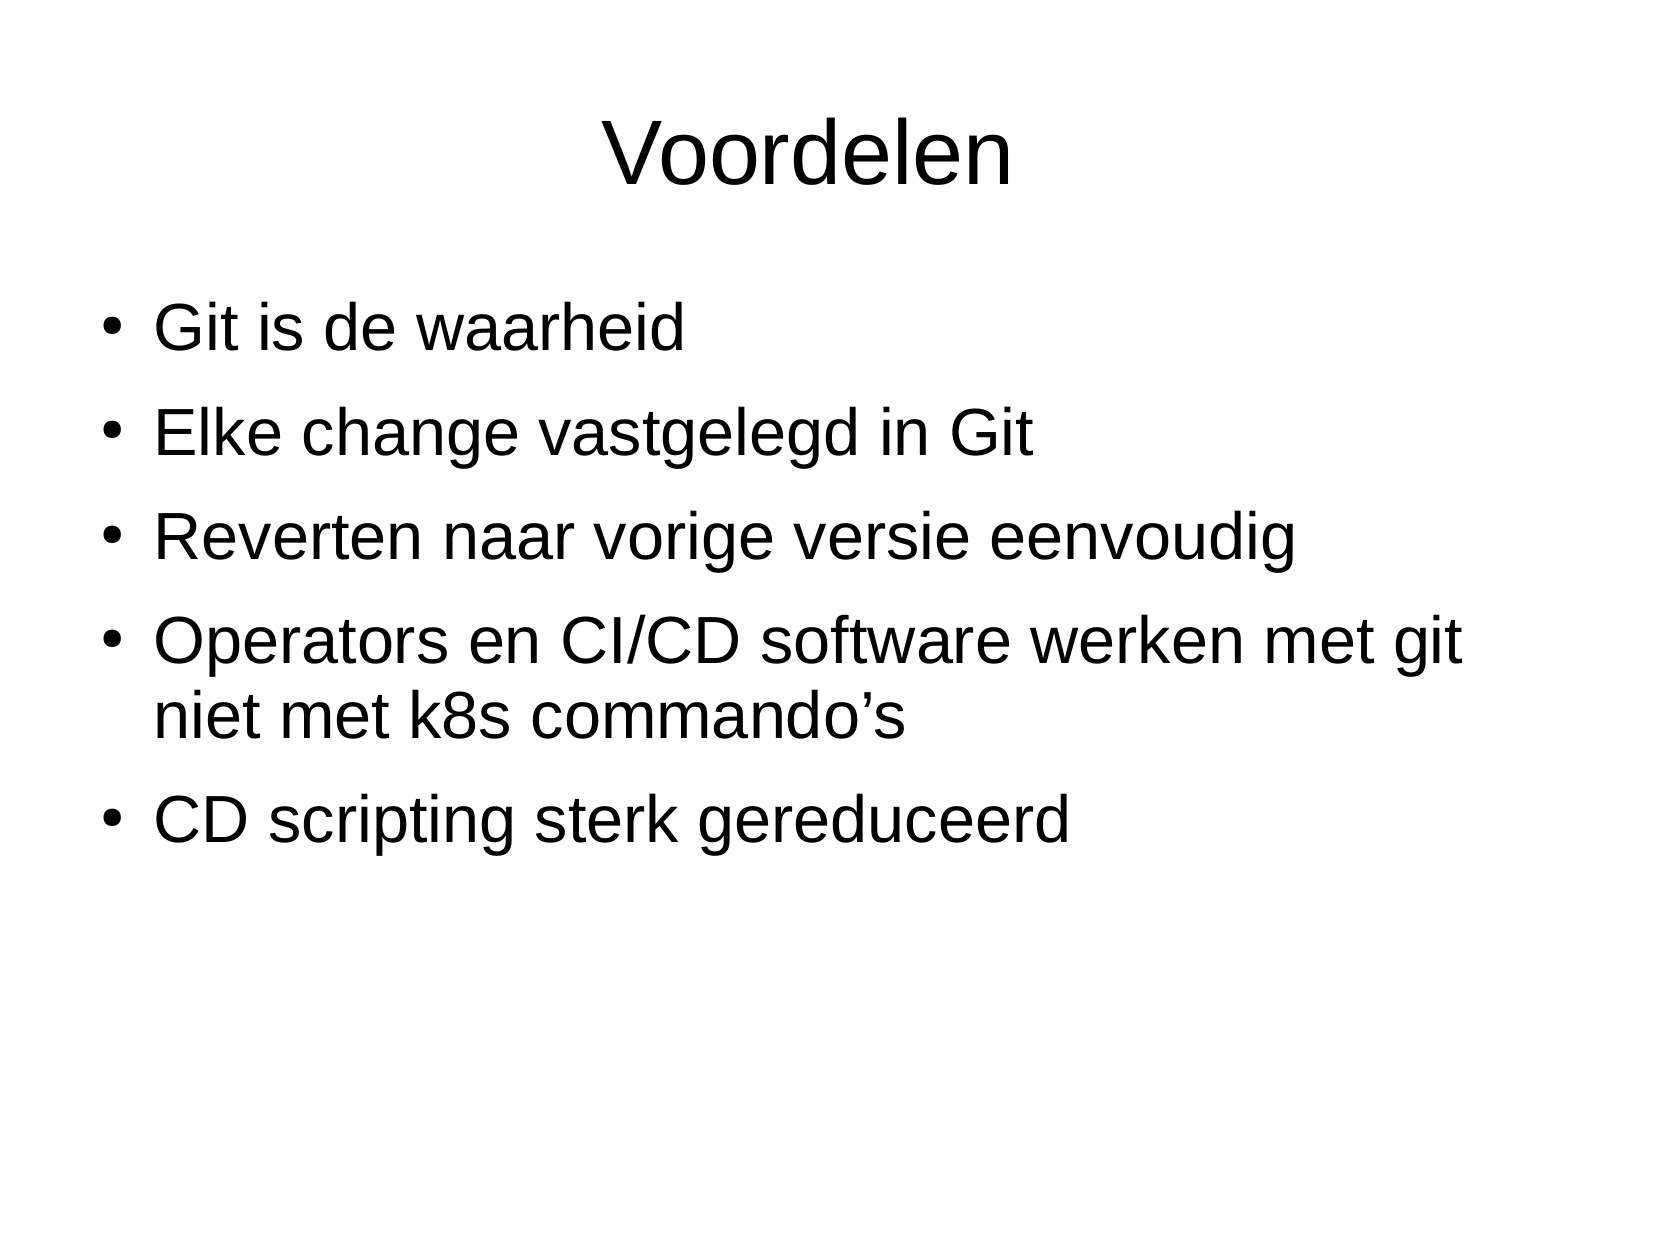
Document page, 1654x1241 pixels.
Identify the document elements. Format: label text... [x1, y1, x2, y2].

title Voordelen [82, 49, 1571, 257]
list Git is de waarheid Elke change vastgelegd in Git Reverten naar vorige versie eenvoudig Operators en CI/CD software werken met git niet met k8s commando’s CD scripting sterk gereduceerd [82, 290, 1571, 1010]
